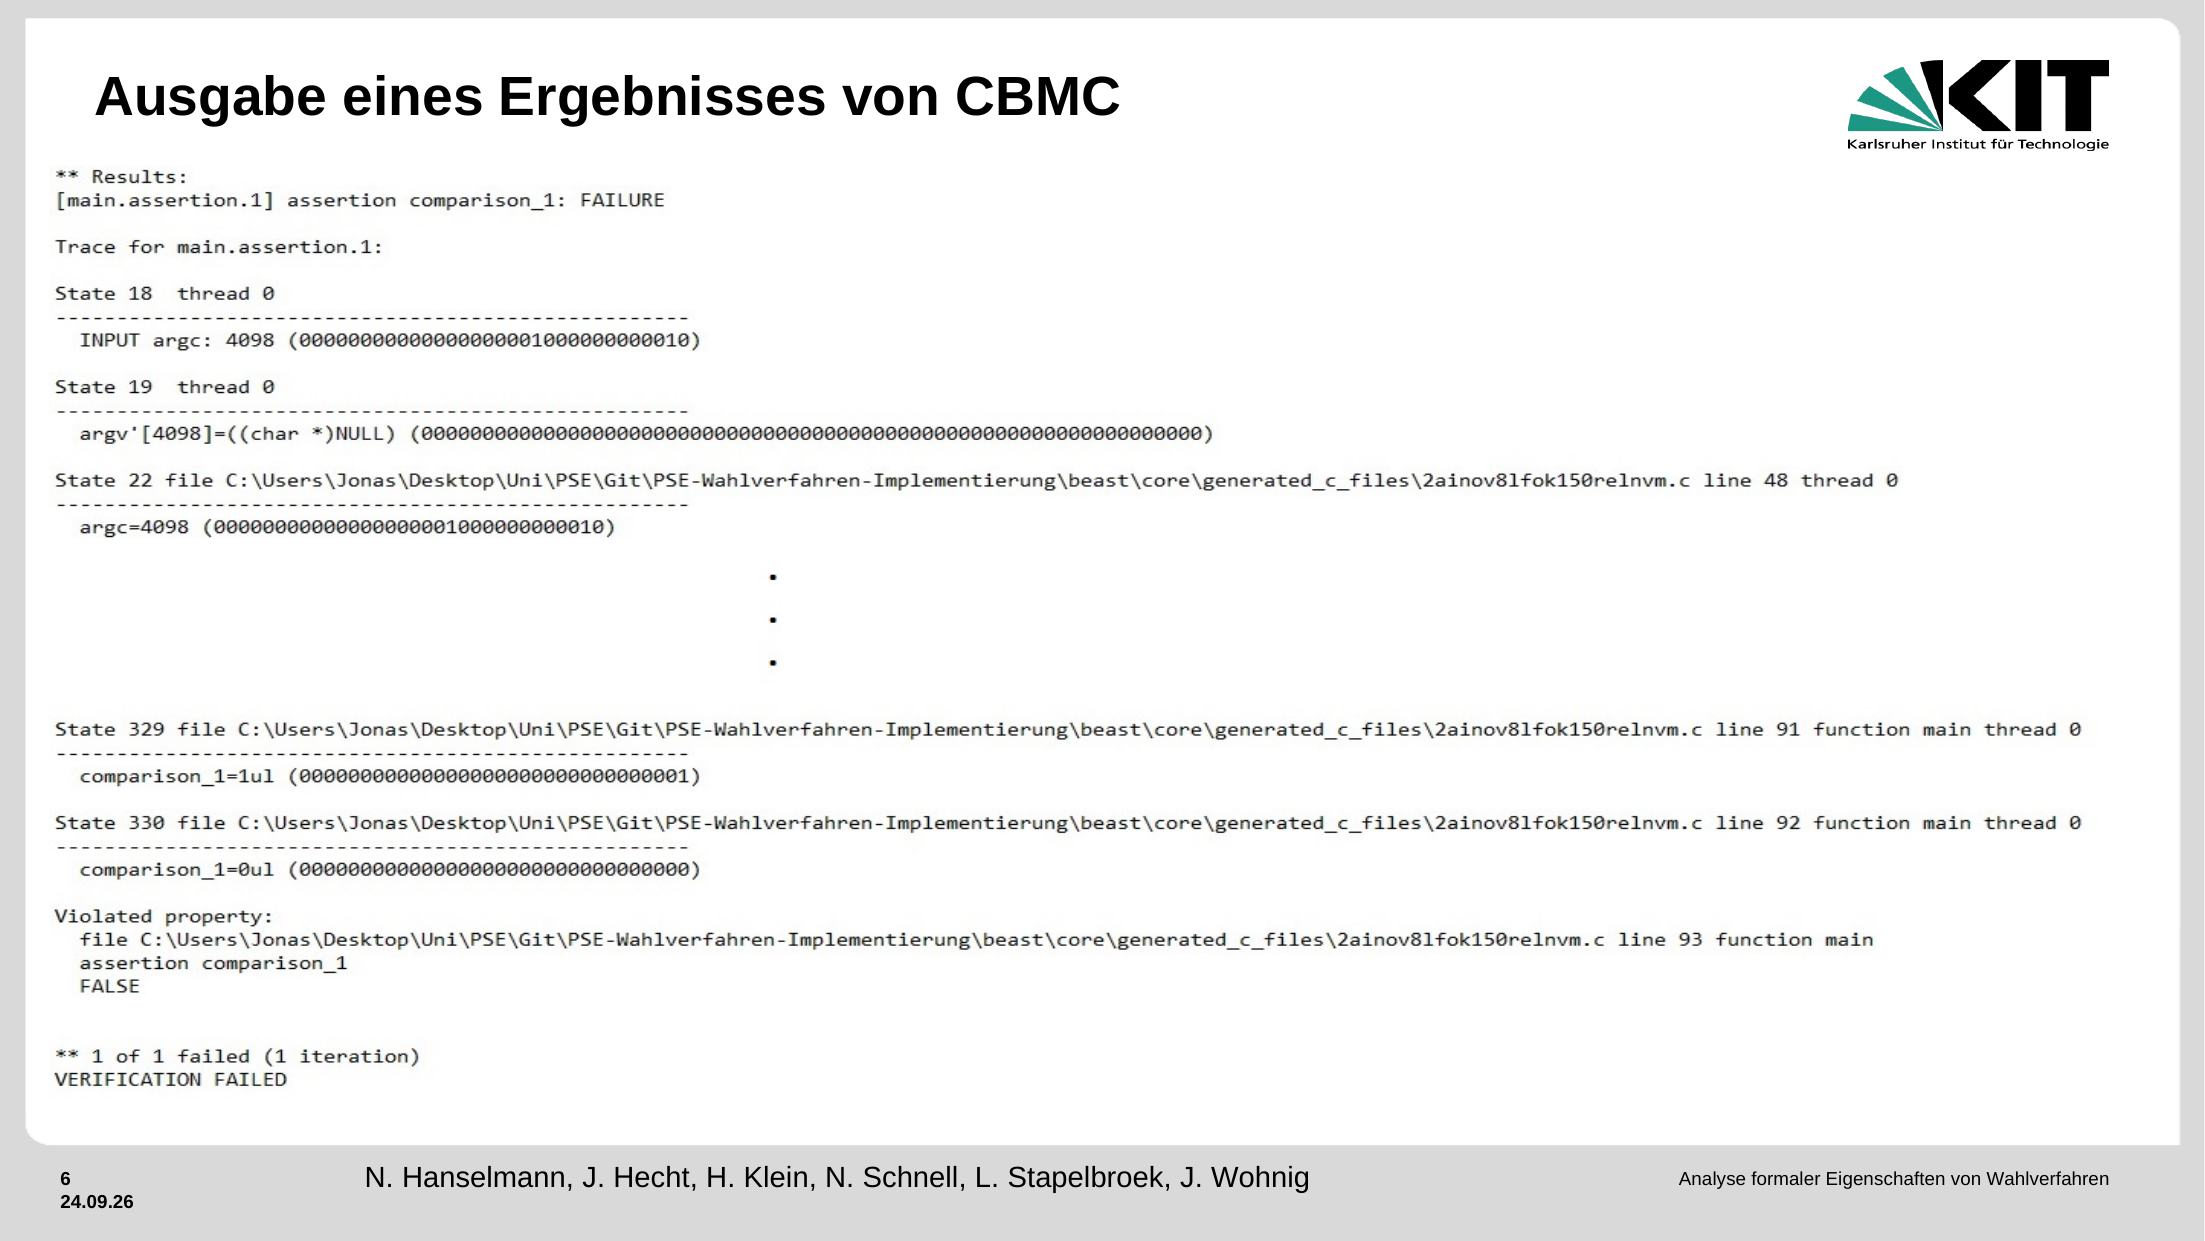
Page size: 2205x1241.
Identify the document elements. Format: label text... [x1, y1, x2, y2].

title Ausgabe eines Ergebnisses von CBMC [94, 60, 1761, 162]
picture [0, 0, 2205, 1241]
